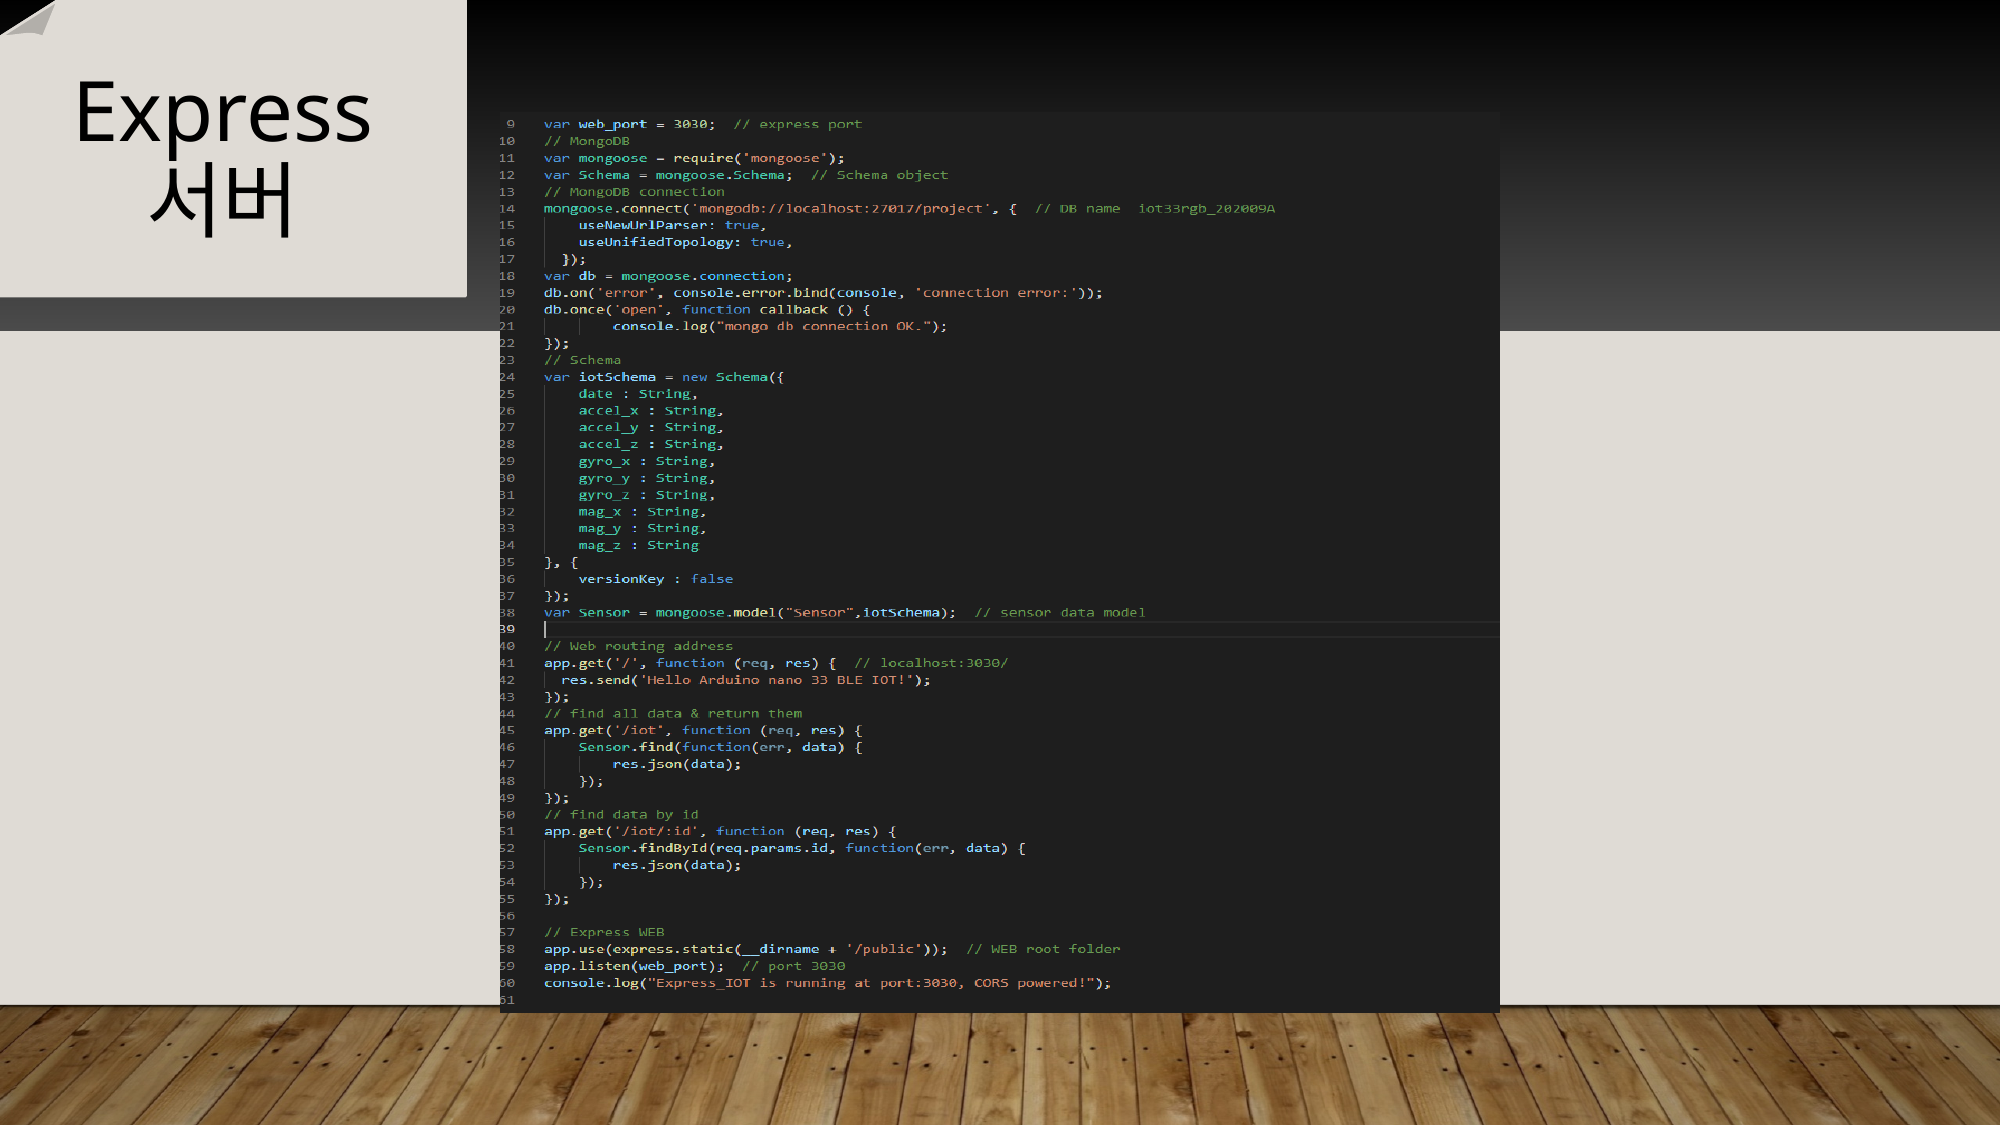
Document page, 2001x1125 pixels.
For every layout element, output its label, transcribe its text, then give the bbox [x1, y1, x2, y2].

text_box [236, 193, 257, 213]
text_box Express 서버 [0, 62, 446, 162]
text_box [0, 0, 466, 297]
picture [0, 112, 2000, 1125]
